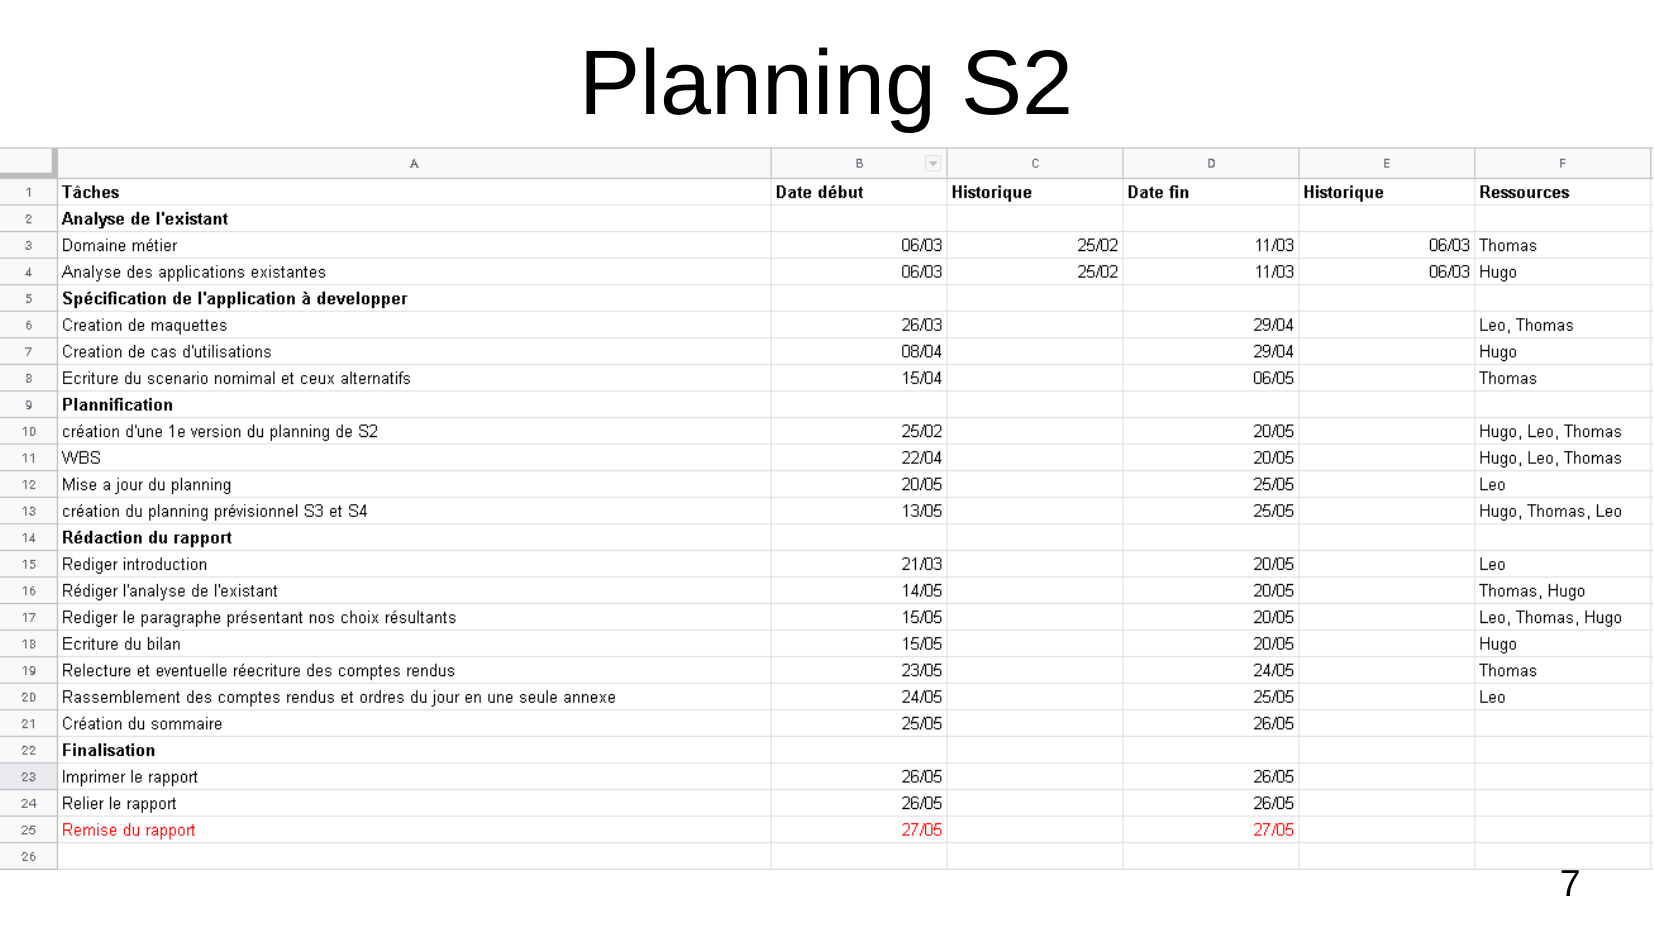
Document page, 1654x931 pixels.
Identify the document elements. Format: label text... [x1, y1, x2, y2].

title Planning S2 [82, 4, 1571, 145]
picture [0, 145, 1654, 871]
